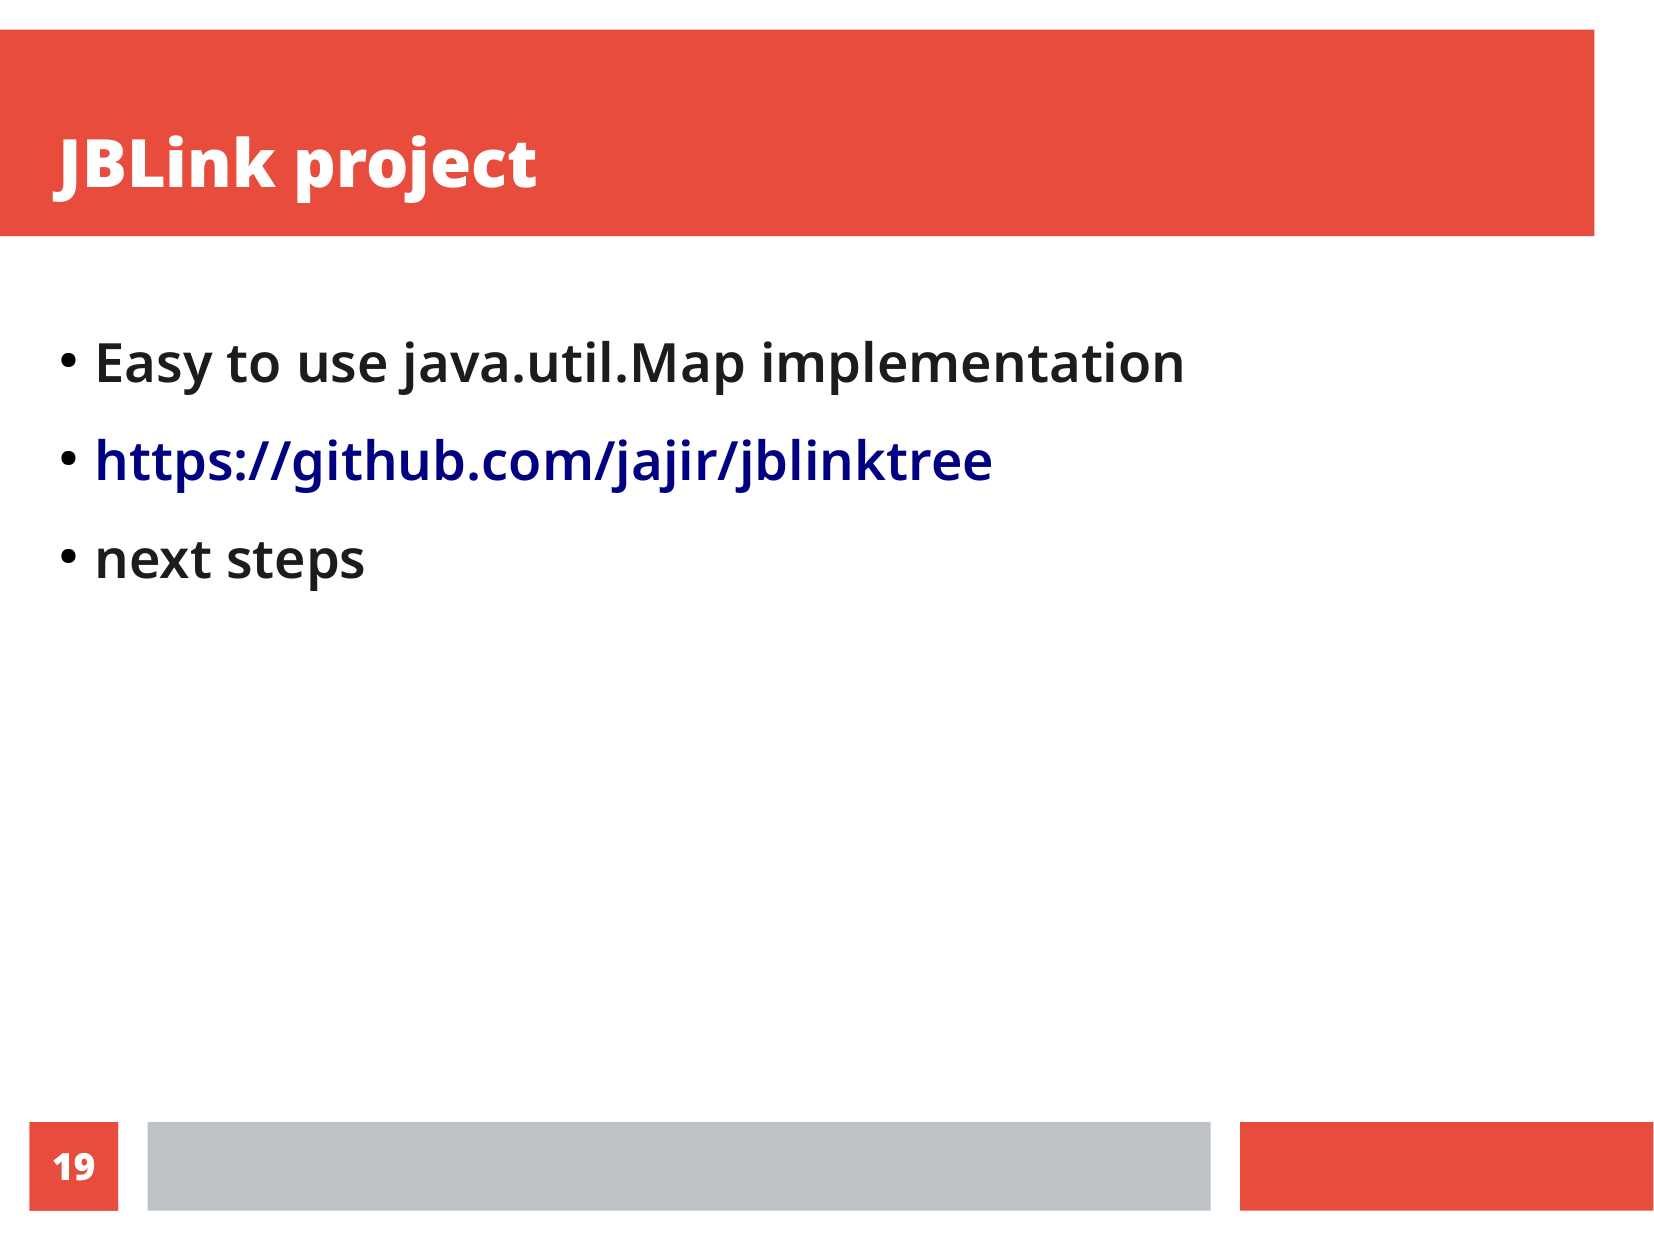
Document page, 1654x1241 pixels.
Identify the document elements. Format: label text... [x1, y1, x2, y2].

title JBLink project [59, 59, 1595, 207]
list Easy to use java.util.Map implementation https://github.com/jajir/jblinktree next steps [59, 324, 1565, 1093]
